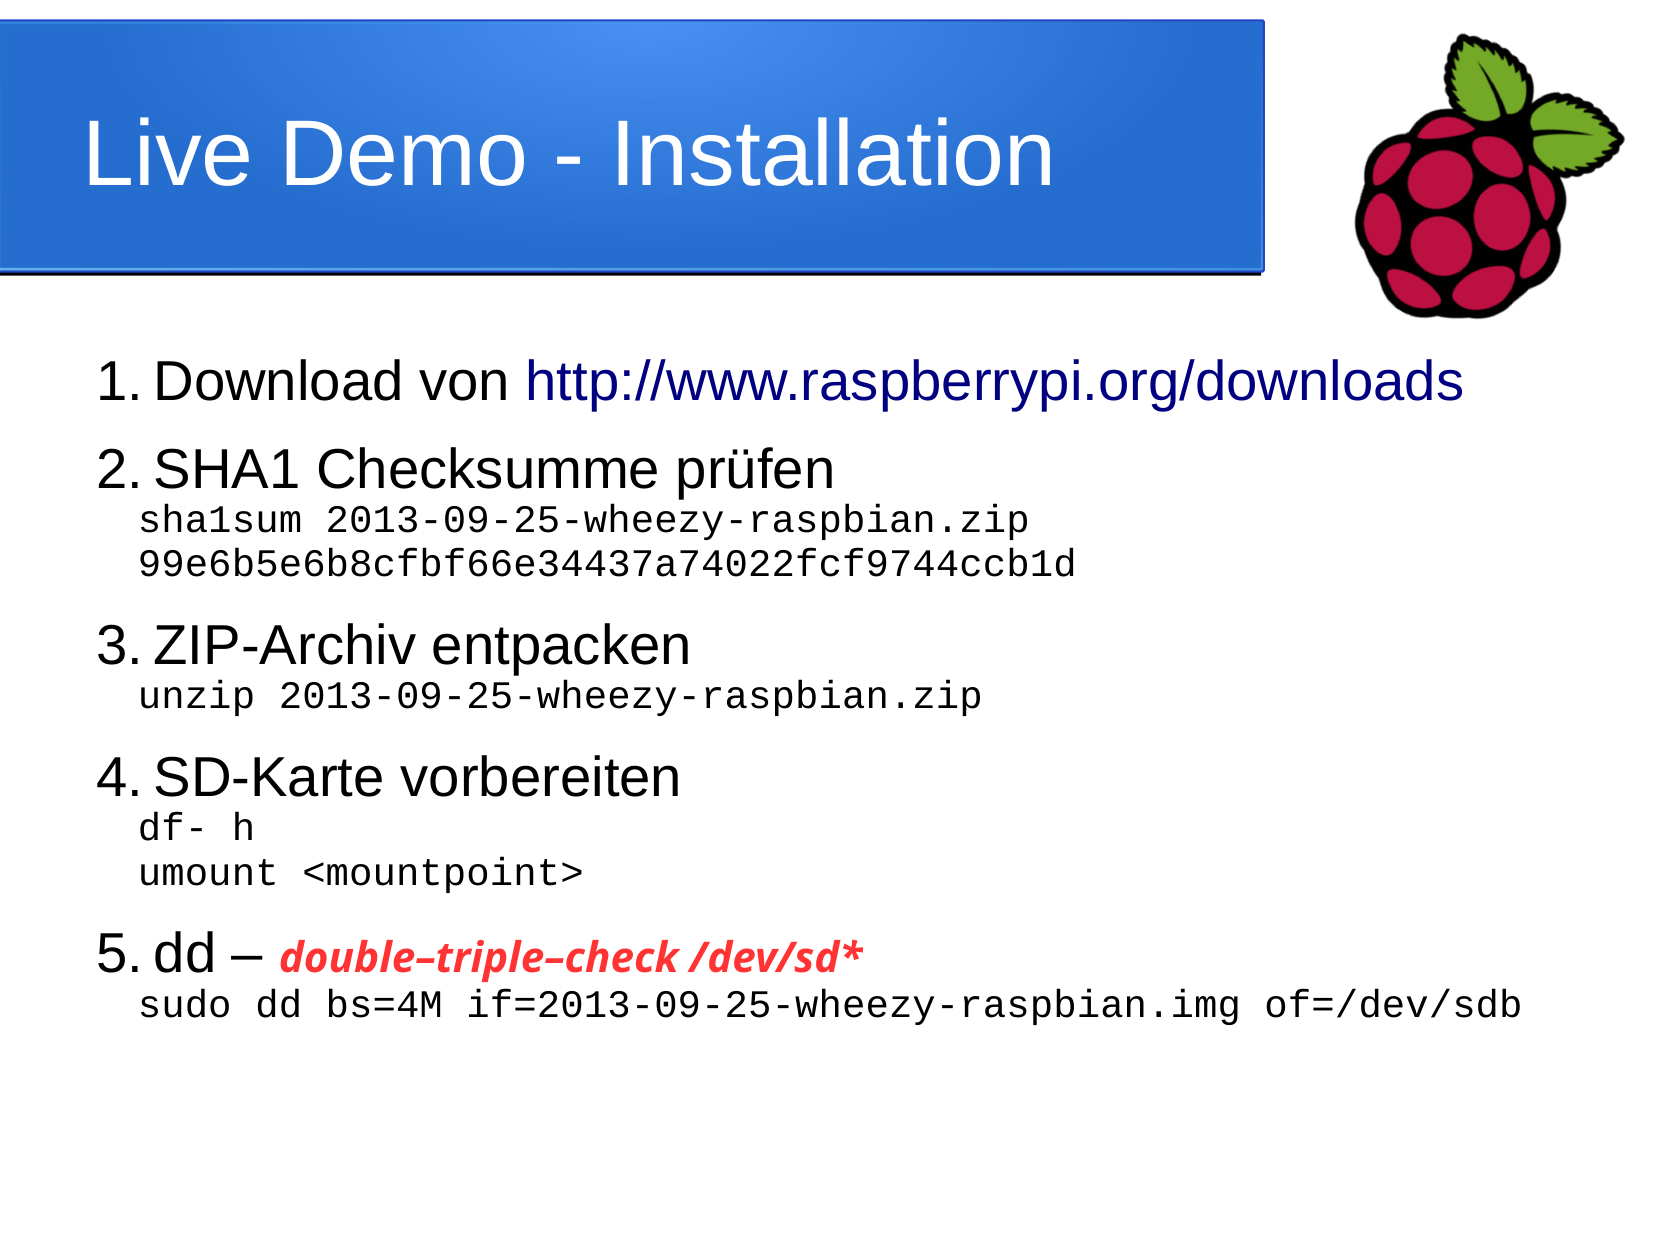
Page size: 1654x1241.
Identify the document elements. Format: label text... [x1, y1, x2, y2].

picture [1305, 15, 1642, 370]
title Live Demo - Installation [82, 49, 1250, 257]
list Download von http://www.raspberrypi.org/downloads SHA1 Checksumme prüfen sha1sum 2013-09-25-wheezy-raspbian.zip 99e6b5e6b8cfbf66e34437a74022fcf9744ccb1d ZIP-Archiv entpacken unzip 2013-09-25-wheezy-raspbian.zip SD-Karte vorbereiten df- h umount <mountpoint> dd – double–triple–check /dev/sd* sudo dd bs=4M if=2013-09-25-wheezy-raspbian.img of=/dev/sdb [82, 349, 1538, 1069]
